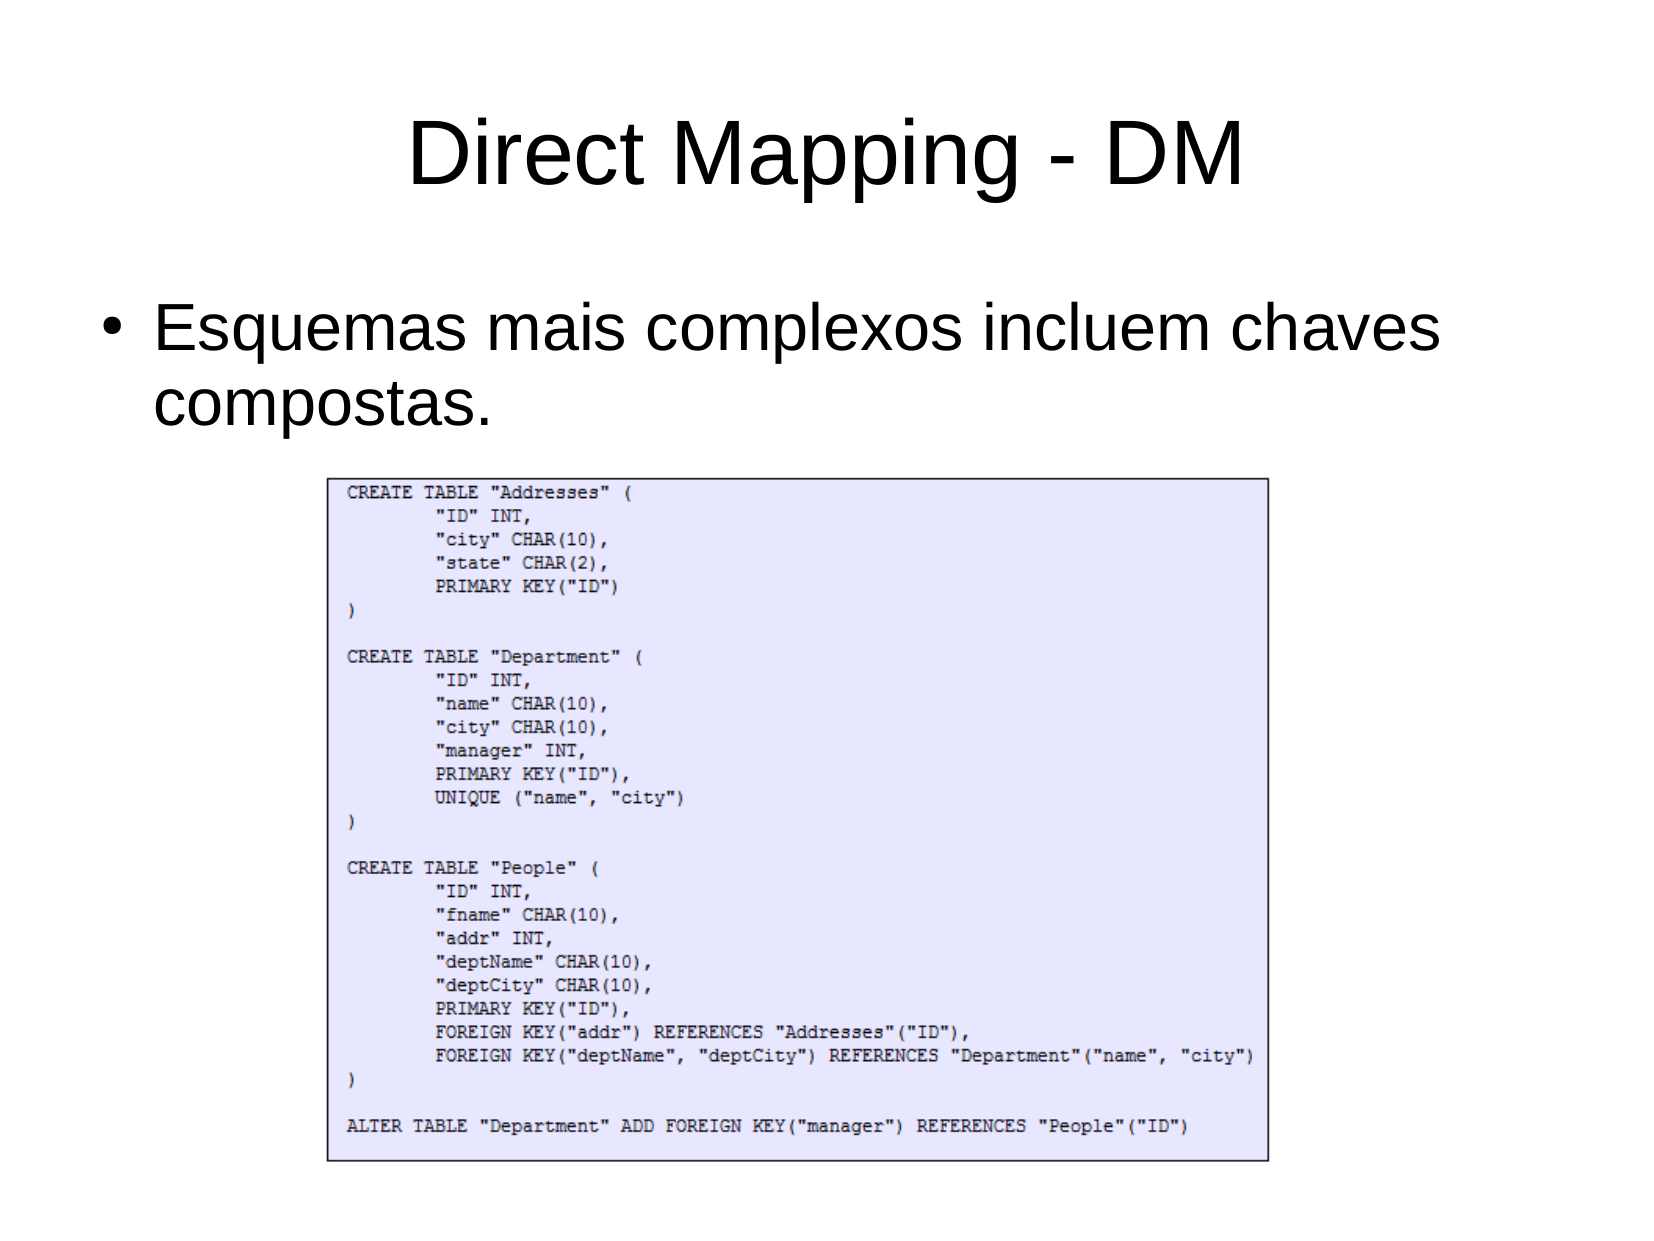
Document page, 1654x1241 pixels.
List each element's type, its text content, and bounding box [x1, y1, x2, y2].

list Esquemas mais complexos incluem chaves compostas. [82, 290, 1571, 1094]
title Direct Mapping - DM [82, 56, 1571, 250]
picture [324, 472, 1274, 1165]
